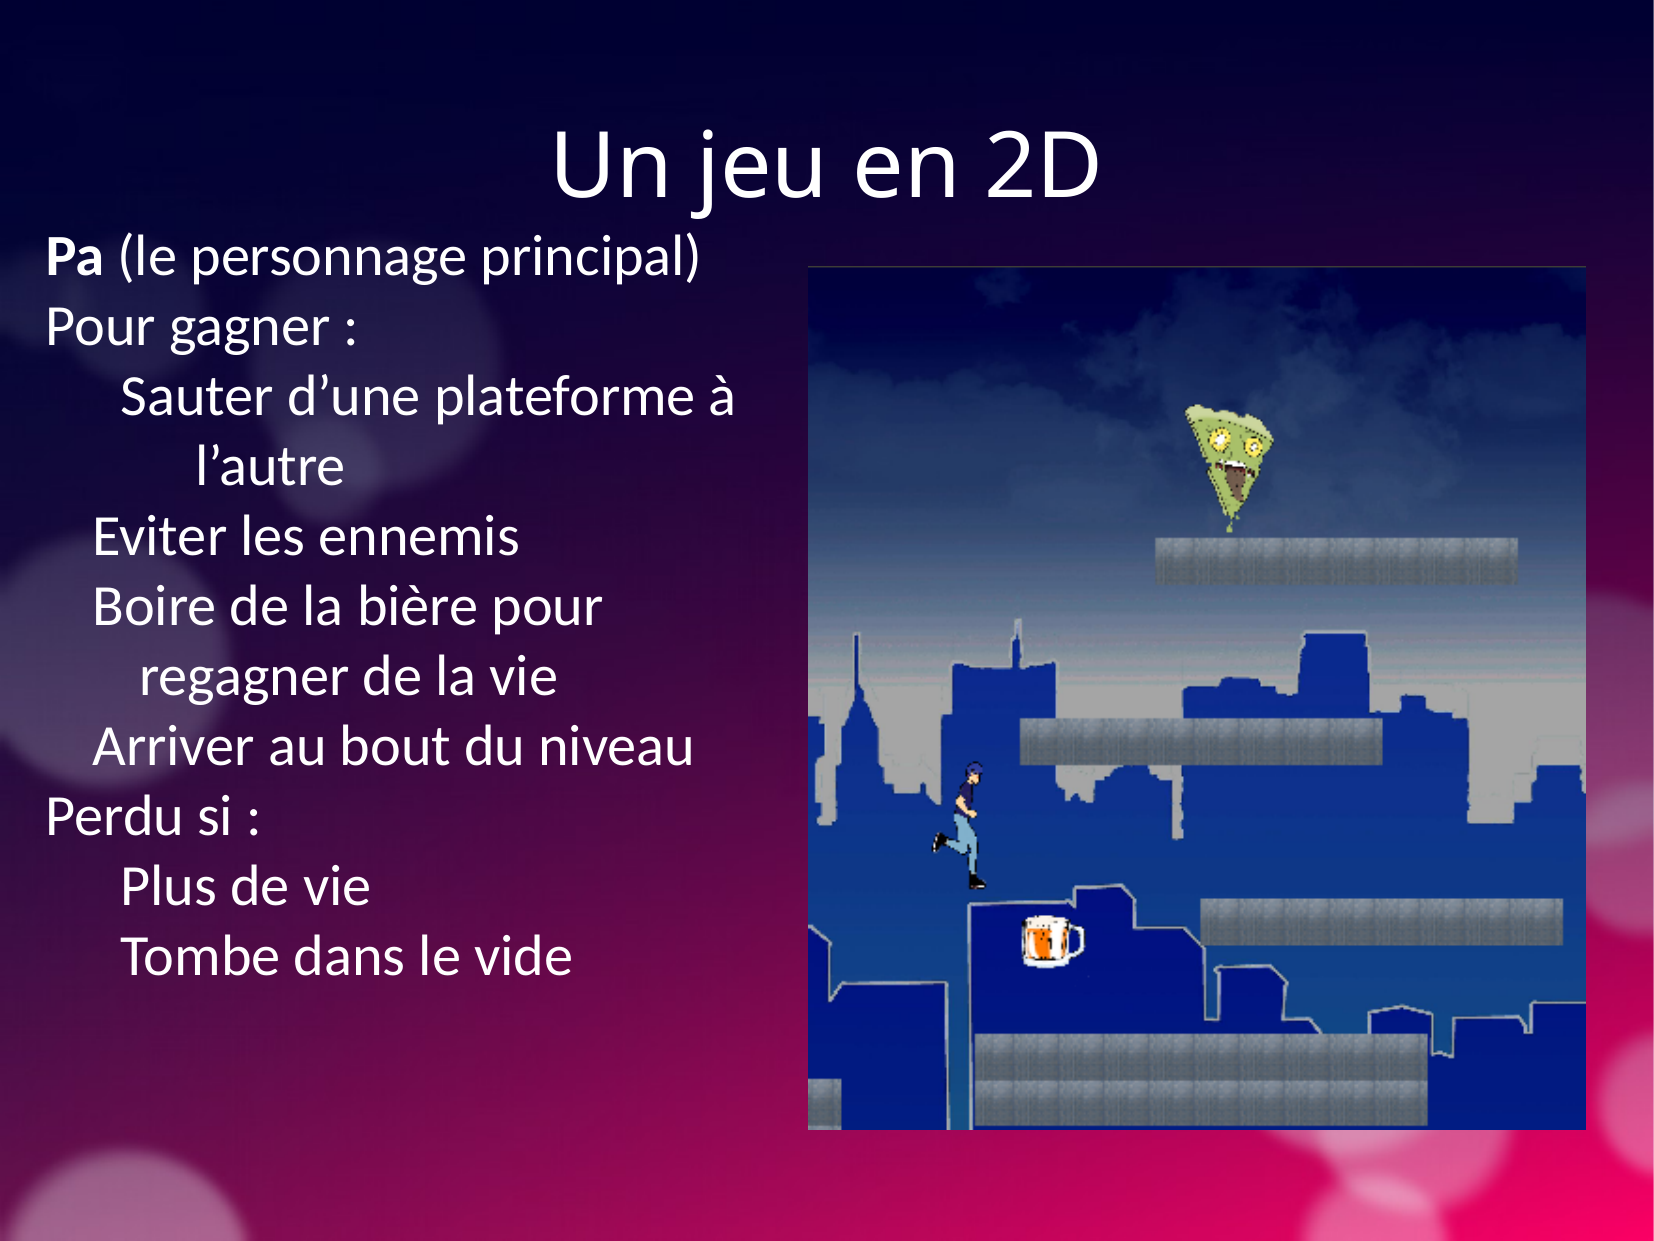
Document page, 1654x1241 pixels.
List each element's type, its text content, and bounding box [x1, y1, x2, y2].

text_box Un jeu en 2D [343, 98, 1310, 226]
picture [0, 0, 1654, 1241]
text_box Pa (le personnage principal) Pour gagner : Sauter d’une plateforme à l’autre Eviter les ennemis Boire de la bière pour regagner de la vie Arriver au bout du niveau Perdu si : Plus de vie Tombe dans le vide [30, 210, 790, 1205]
